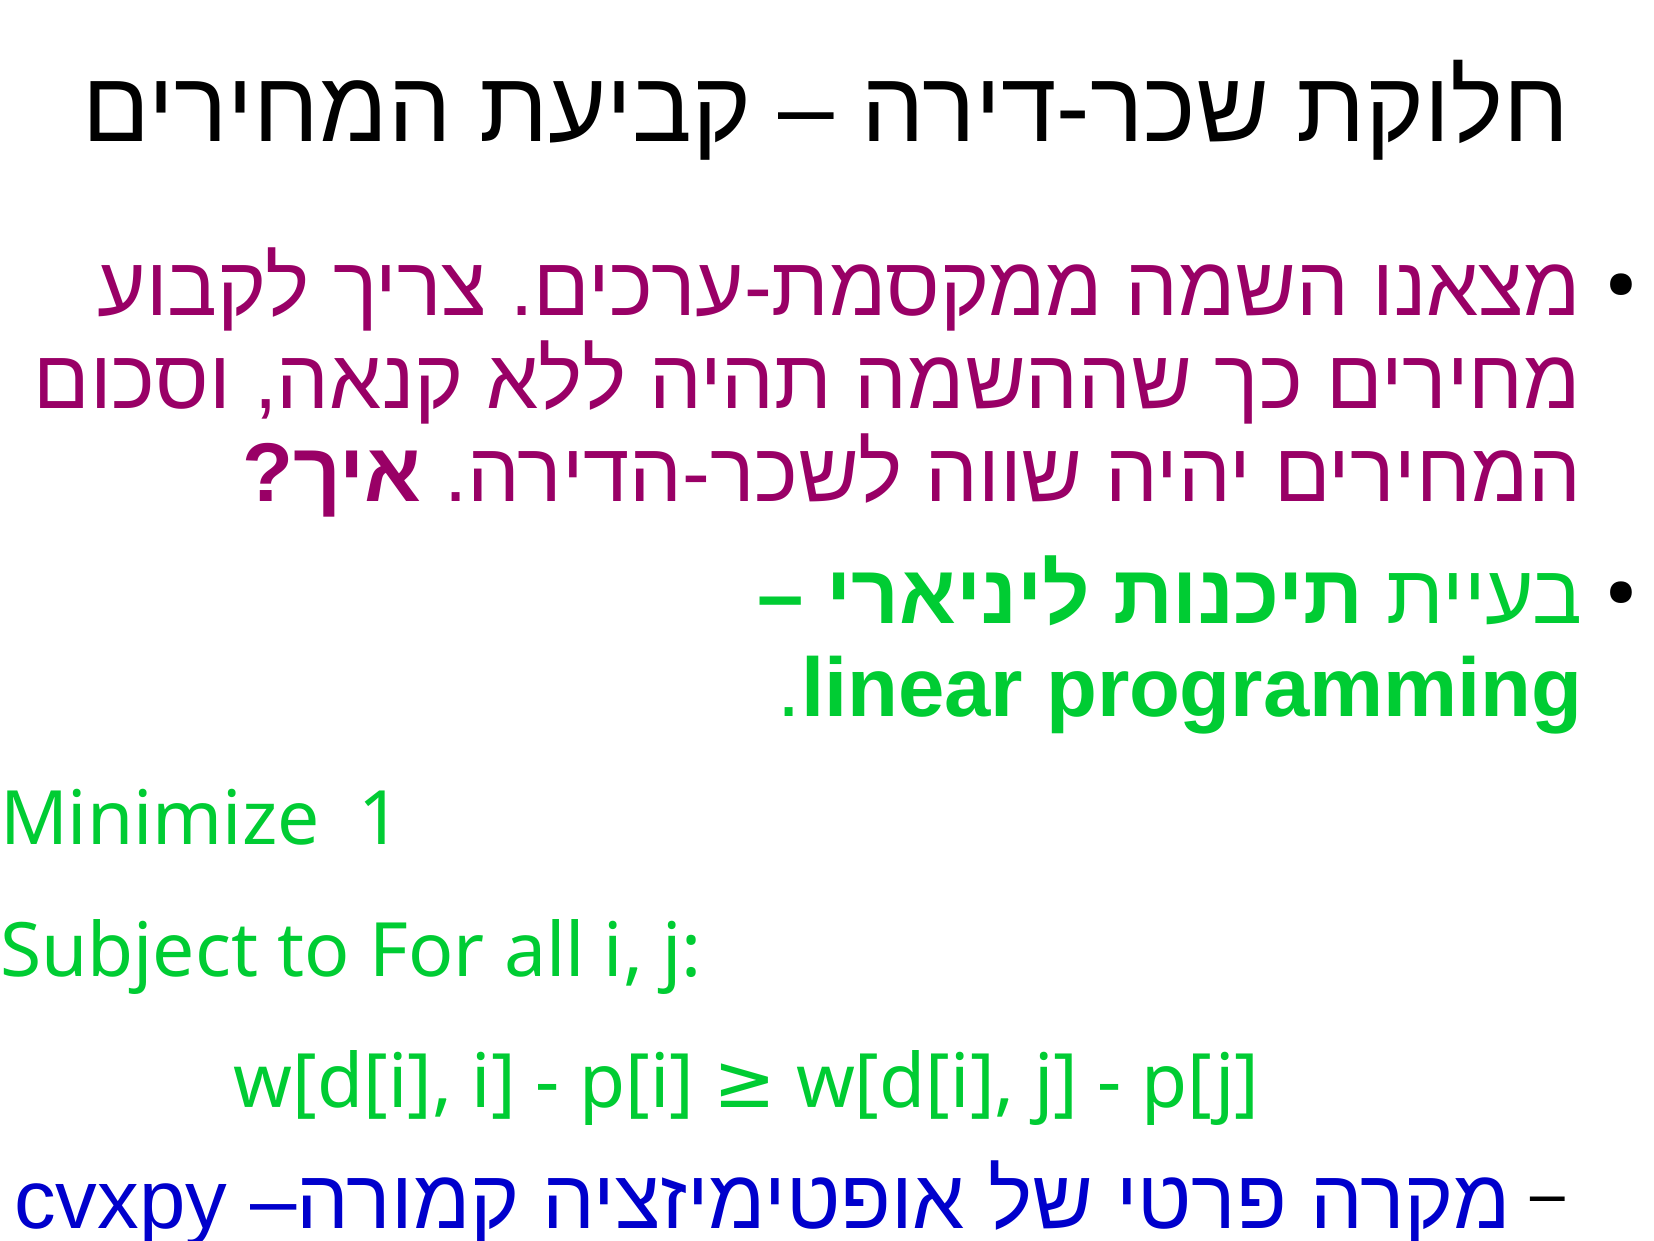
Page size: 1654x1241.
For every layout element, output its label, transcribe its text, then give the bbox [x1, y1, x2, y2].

title חלוקת שכר-דירה – קביעת המחירים [0, 0, 1654, 213]
list מצאנו השמה ממקסמת-ערכים. צריך לקבוע מחירים כך שההשמה תהיה ללא קנאה, וסכום המחירים יהיה שווה לשכר-הדירה. איך? בעיית תיכנות ליניארי – linear programming. Minimize 1 Subject to For all i, j: w[d[i], i] - p[i] ≥ w[d[i], j] - p[j] מקרה פרטי של אופטימיזציה קמורה– cvxpy [0, 240, 1654, 1231]
